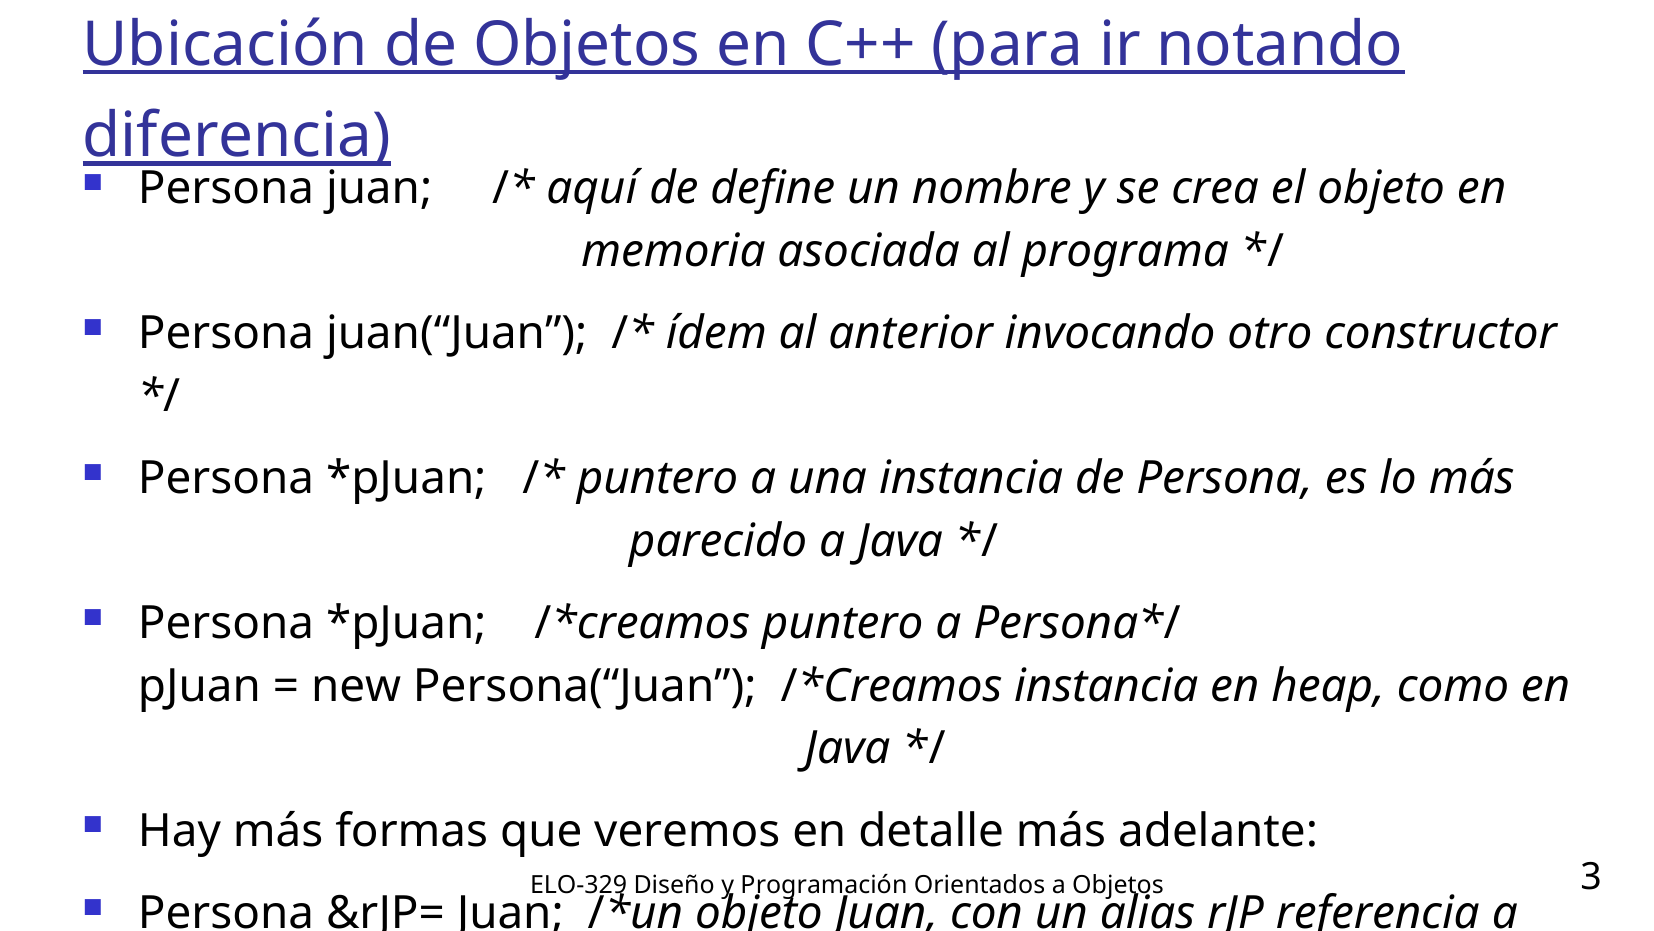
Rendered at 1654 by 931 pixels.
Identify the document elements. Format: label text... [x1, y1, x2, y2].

title Ubicación de Objetos en C++ (para ir notando diferencia) [82, 16, 1654, 151]
list Persona juan; /* aquí de define un nombre y se crea el objeto en memoria asociada al programa */ Persona juan(“Juan”); /* ídem al anterior invocando otro constructor */ Persona *pJuan; /* puntero a una instancia de Persona, es lo más parecido a Java */ Persona *pJuan; /*creamos puntero a Persona*/ pJuan = new Persona(“Juan”); /*Creamos instancia en heap, como en Java */ Hay más formas que veremos en detalle más adelante: Persona &rJP= Juan; /*un objeto Juan, con un alias rJP referencia a Juan*/ Mientras en Java teníamos una forma y notación acá tenemos varias. [82, 155, 1612, 889]
